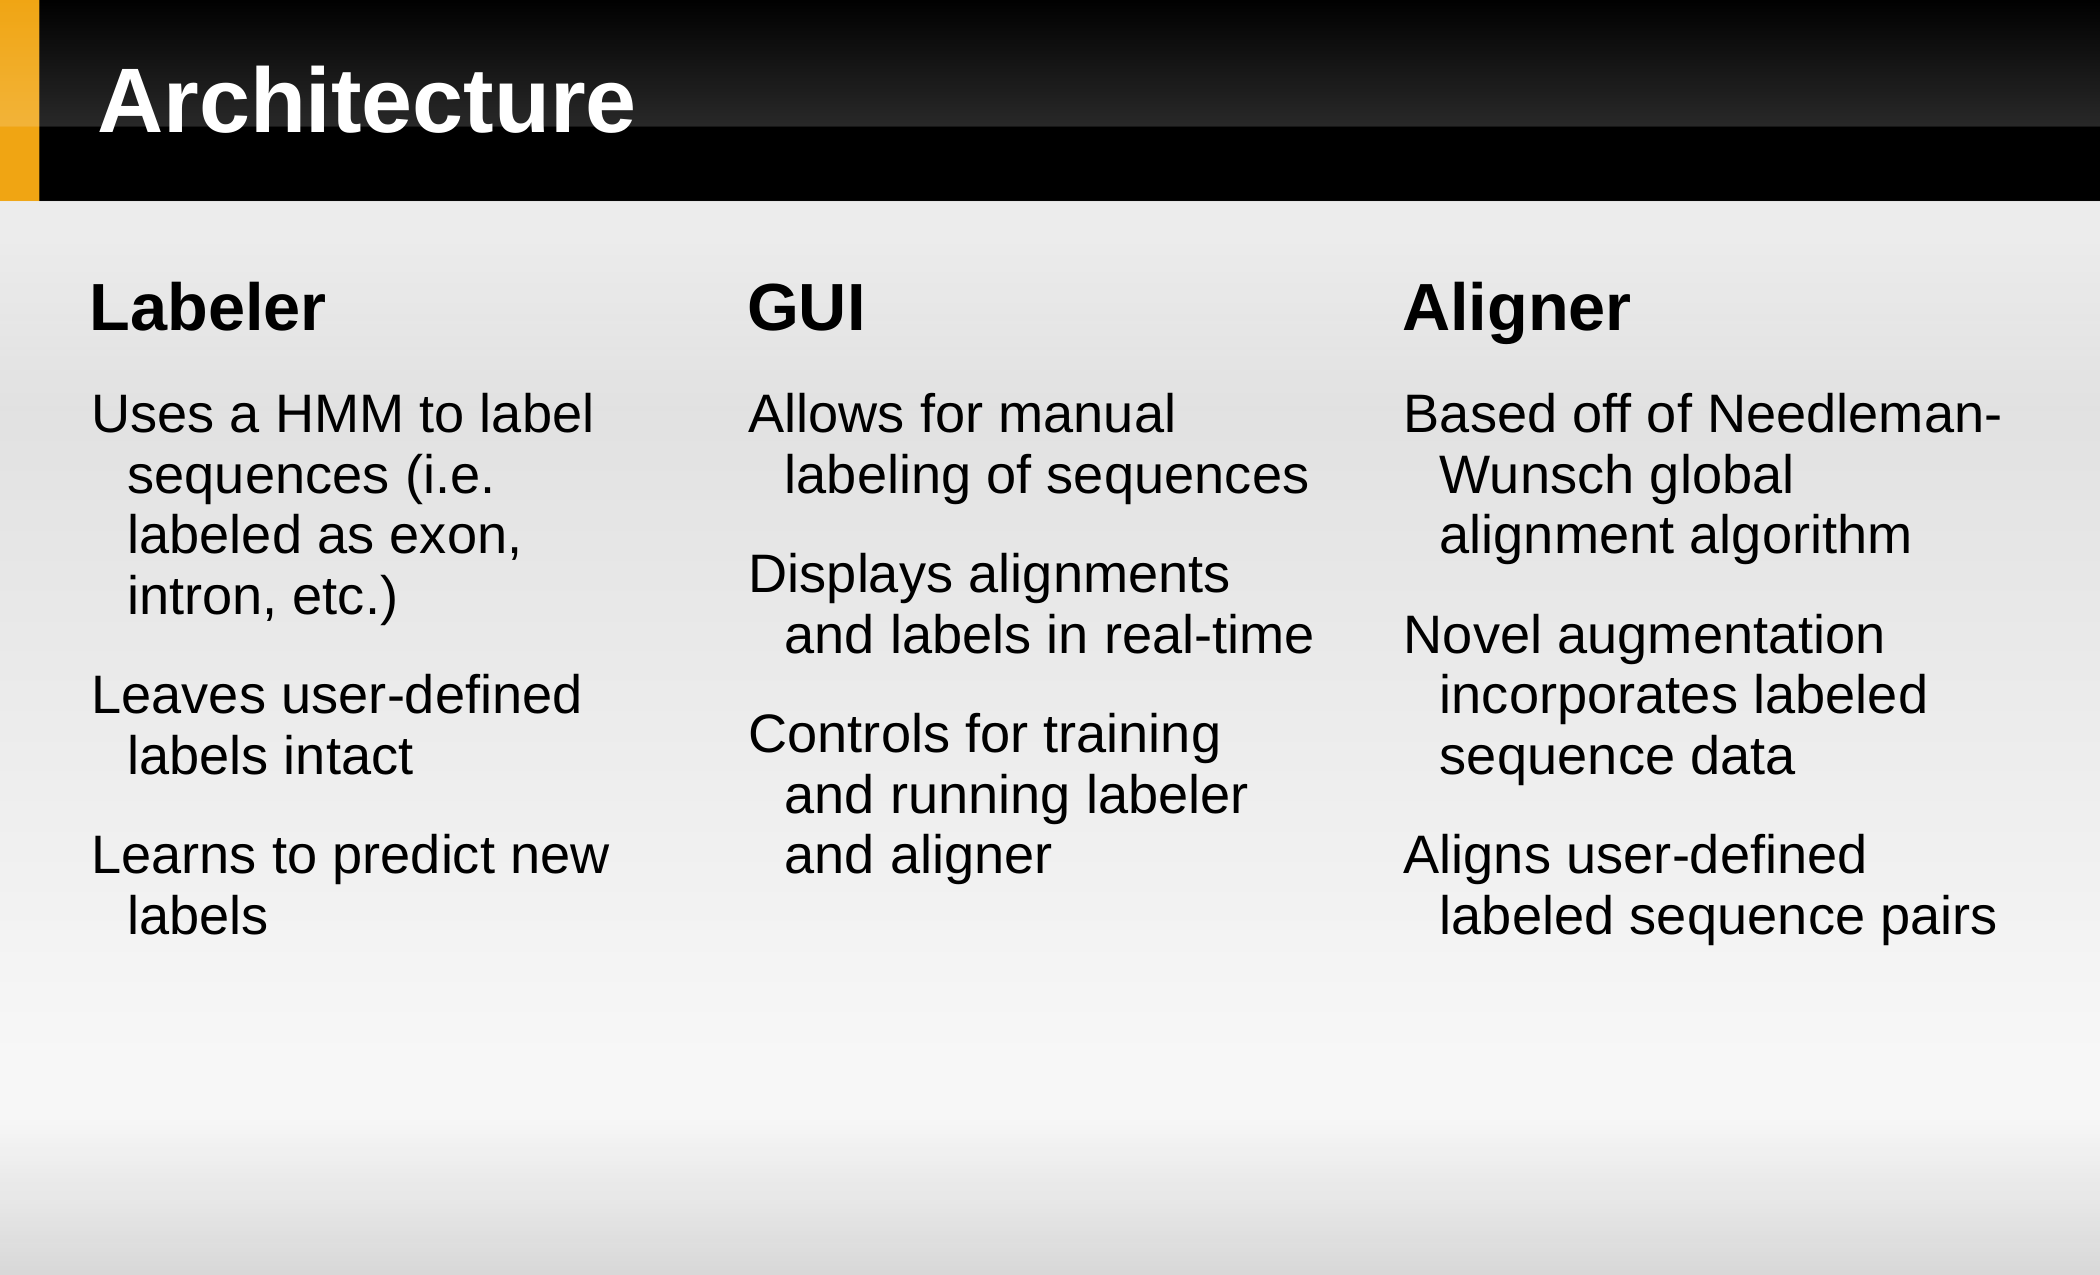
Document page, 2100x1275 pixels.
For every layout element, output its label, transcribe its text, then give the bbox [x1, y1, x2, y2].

text_box GUI Allows for manual labeling of sequences Displays alignments and labels in real-time Controls for training and running labeler and aligner [732, 262, 1333, 1163]
picture [0, 0, 2100, 1275]
text_box Labeler Uses a HMM to label sequences (i.e. labeled as exon, intron, etc.) Leaves user-defined labels intact Learns to predict new labels [75, 262, 676, 1163]
title Architecture [97, 19, 1988, 183]
text_box Aligner Based off of Needleman-Wunsch global alignment algorithm Novel augmentation incorporates labeled sequence data Aligns user-defined labeled sequence pairs [1387, 262, 2026, 1220]
